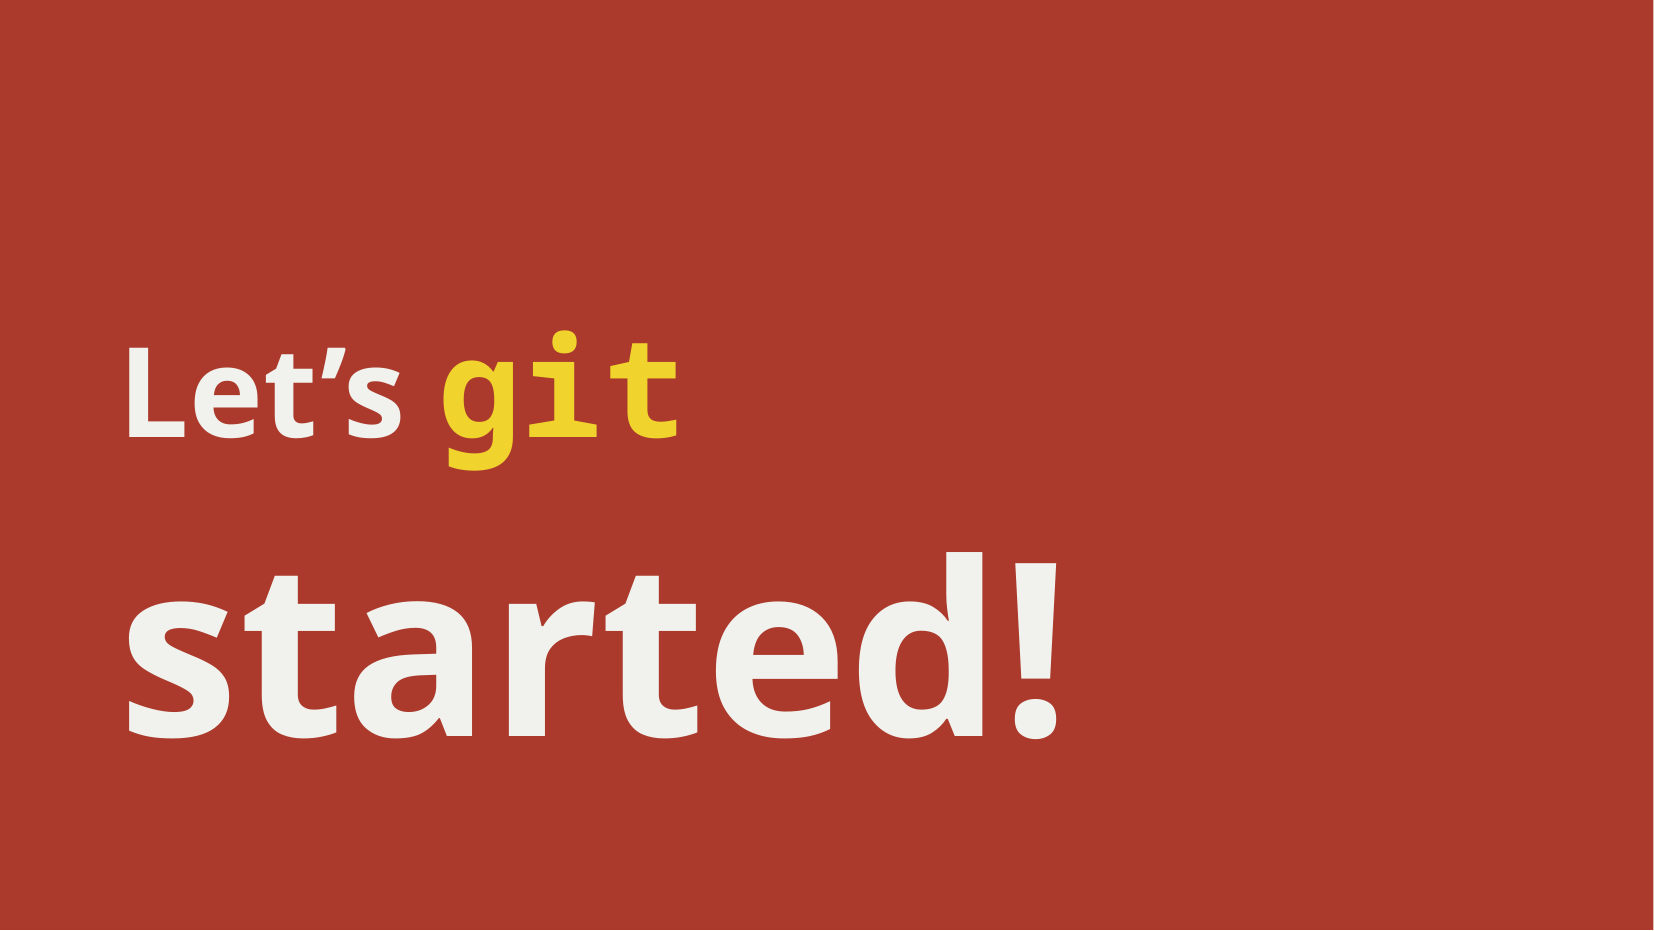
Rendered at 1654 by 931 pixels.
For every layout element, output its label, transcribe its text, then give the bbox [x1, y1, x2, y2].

text_box Let’s git started! [104, 282, 1102, 758]
